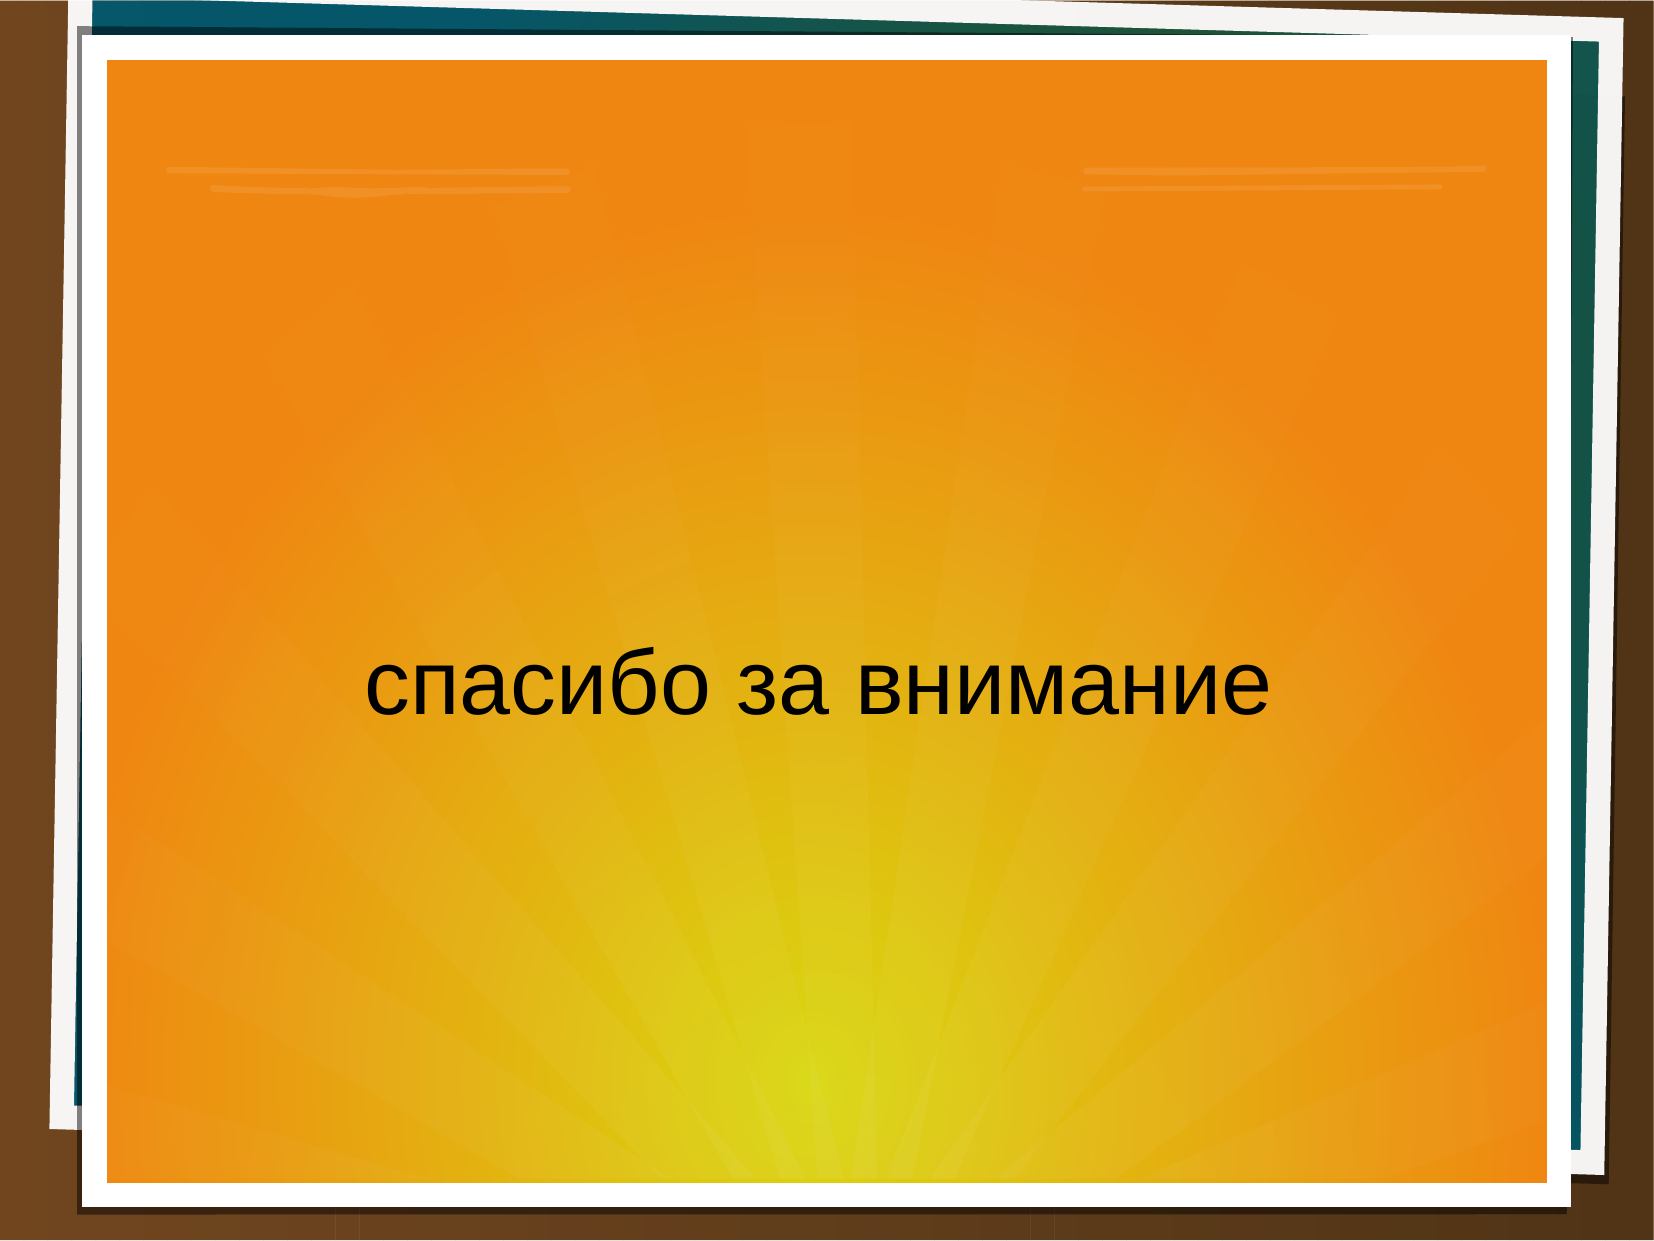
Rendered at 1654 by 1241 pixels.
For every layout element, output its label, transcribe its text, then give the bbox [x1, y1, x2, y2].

list спасибо за внимание [82, 343, 1538, 1063]
